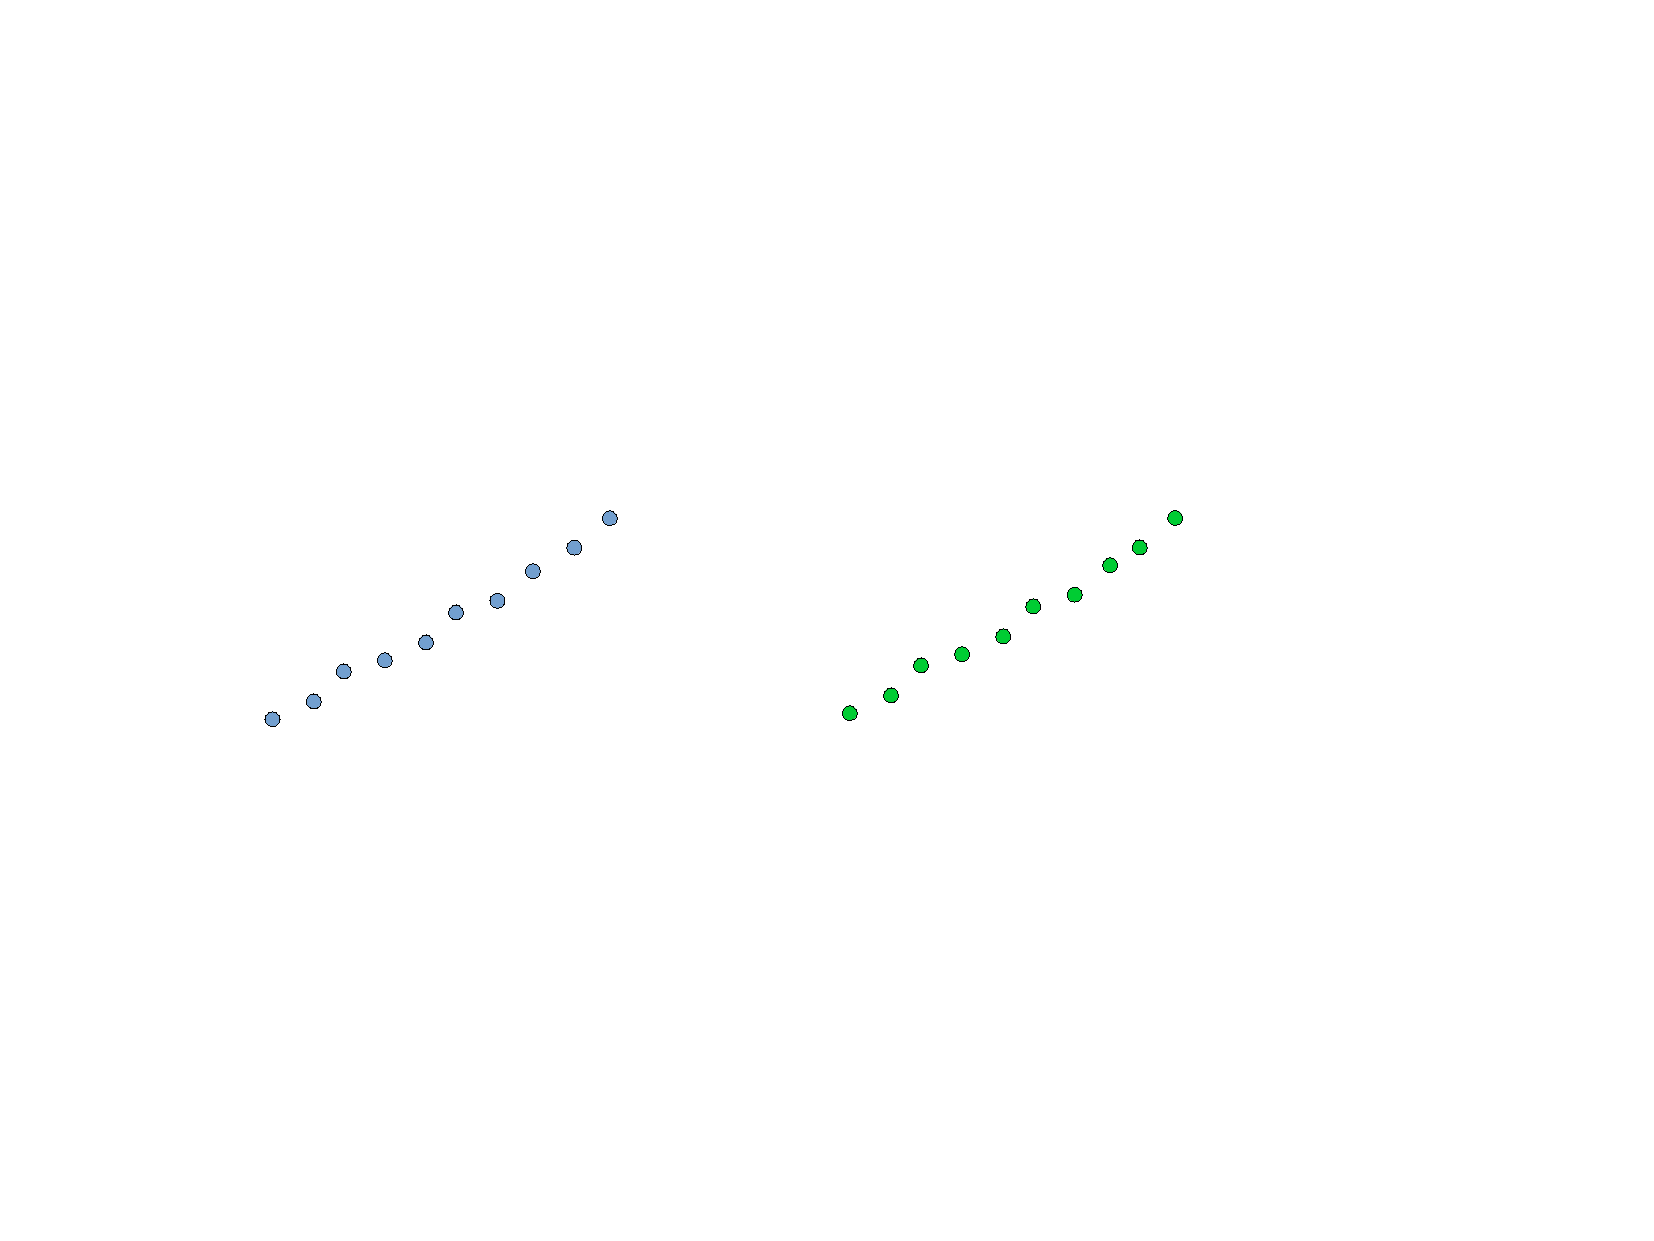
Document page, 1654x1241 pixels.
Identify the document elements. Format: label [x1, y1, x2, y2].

text_box [418, 634, 434, 650]
text_box [306, 693, 322, 709]
text_box [1132, 539, 1148, 555]
text_box [525, 563, 541, 579]
text_box [448, 604, 464, 620]
text_box [842, 705, 858, 721]
text_box [995, 628, 1011, 644]
text_box [1102, 557, 1118, 573]
text_box [913, 657, 929, 673]
text_box [954, 646, 970, 662]
text_box [566, 540, 582, 556]
text_box [883, 687, 899, 703]
text_box [336, 663, 352, 679]
text_box [602, 510, 618, 526]
text_box [1025, 598, 1041, 614]
text_box [1067, 587, 1083, 603]
text_box [264, 711, 281, 727]
text_box [489, 593, 505, 609]
text_box [1167, 510, 1183, 526]
text_box [377, 652, 393, 668]
